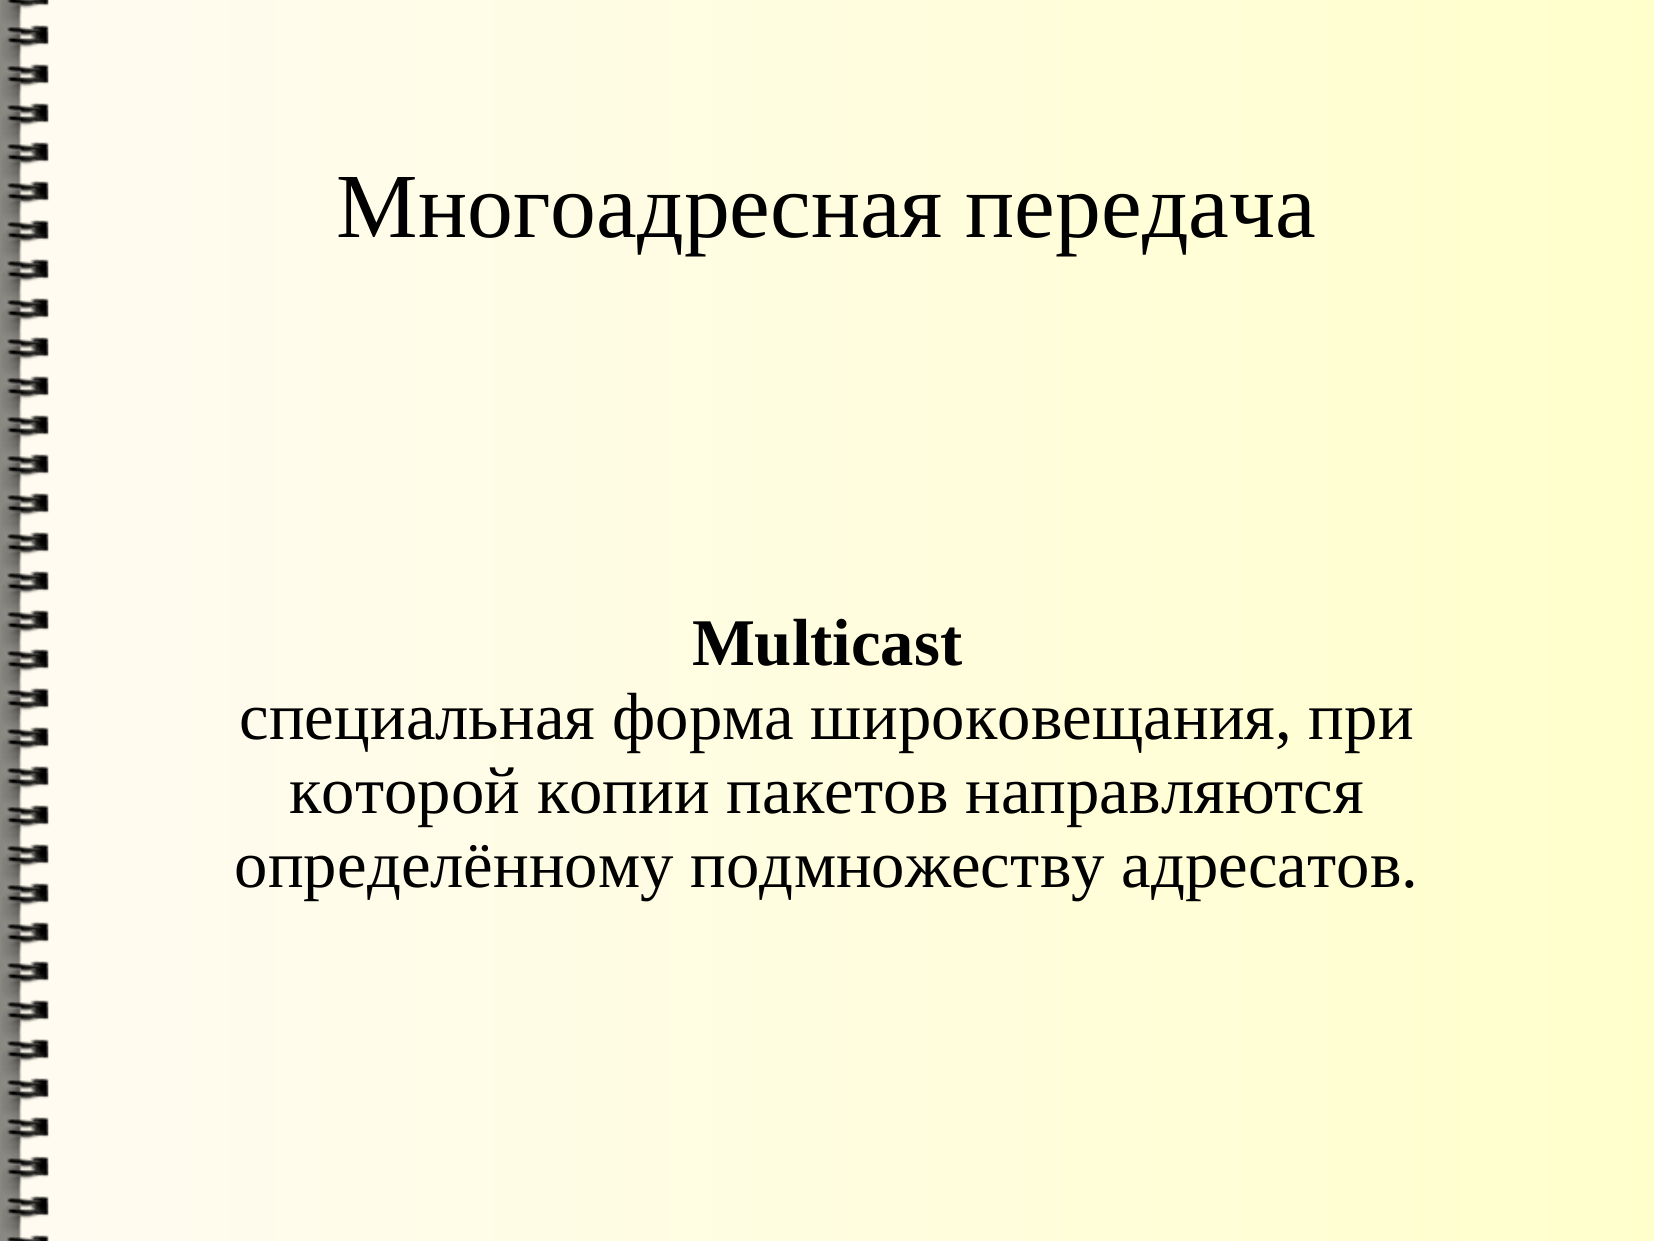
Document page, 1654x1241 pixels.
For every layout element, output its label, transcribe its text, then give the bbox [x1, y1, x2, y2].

title Многоадресная передача [121, 102, 1534, 311]
picture [0, 0, 1654, 1241]
subtitle Multicast специальная форма широковещания, при которой копии пакетов направляются определённому подмножеству адресатов. [121, 344, 1534, 1164]
